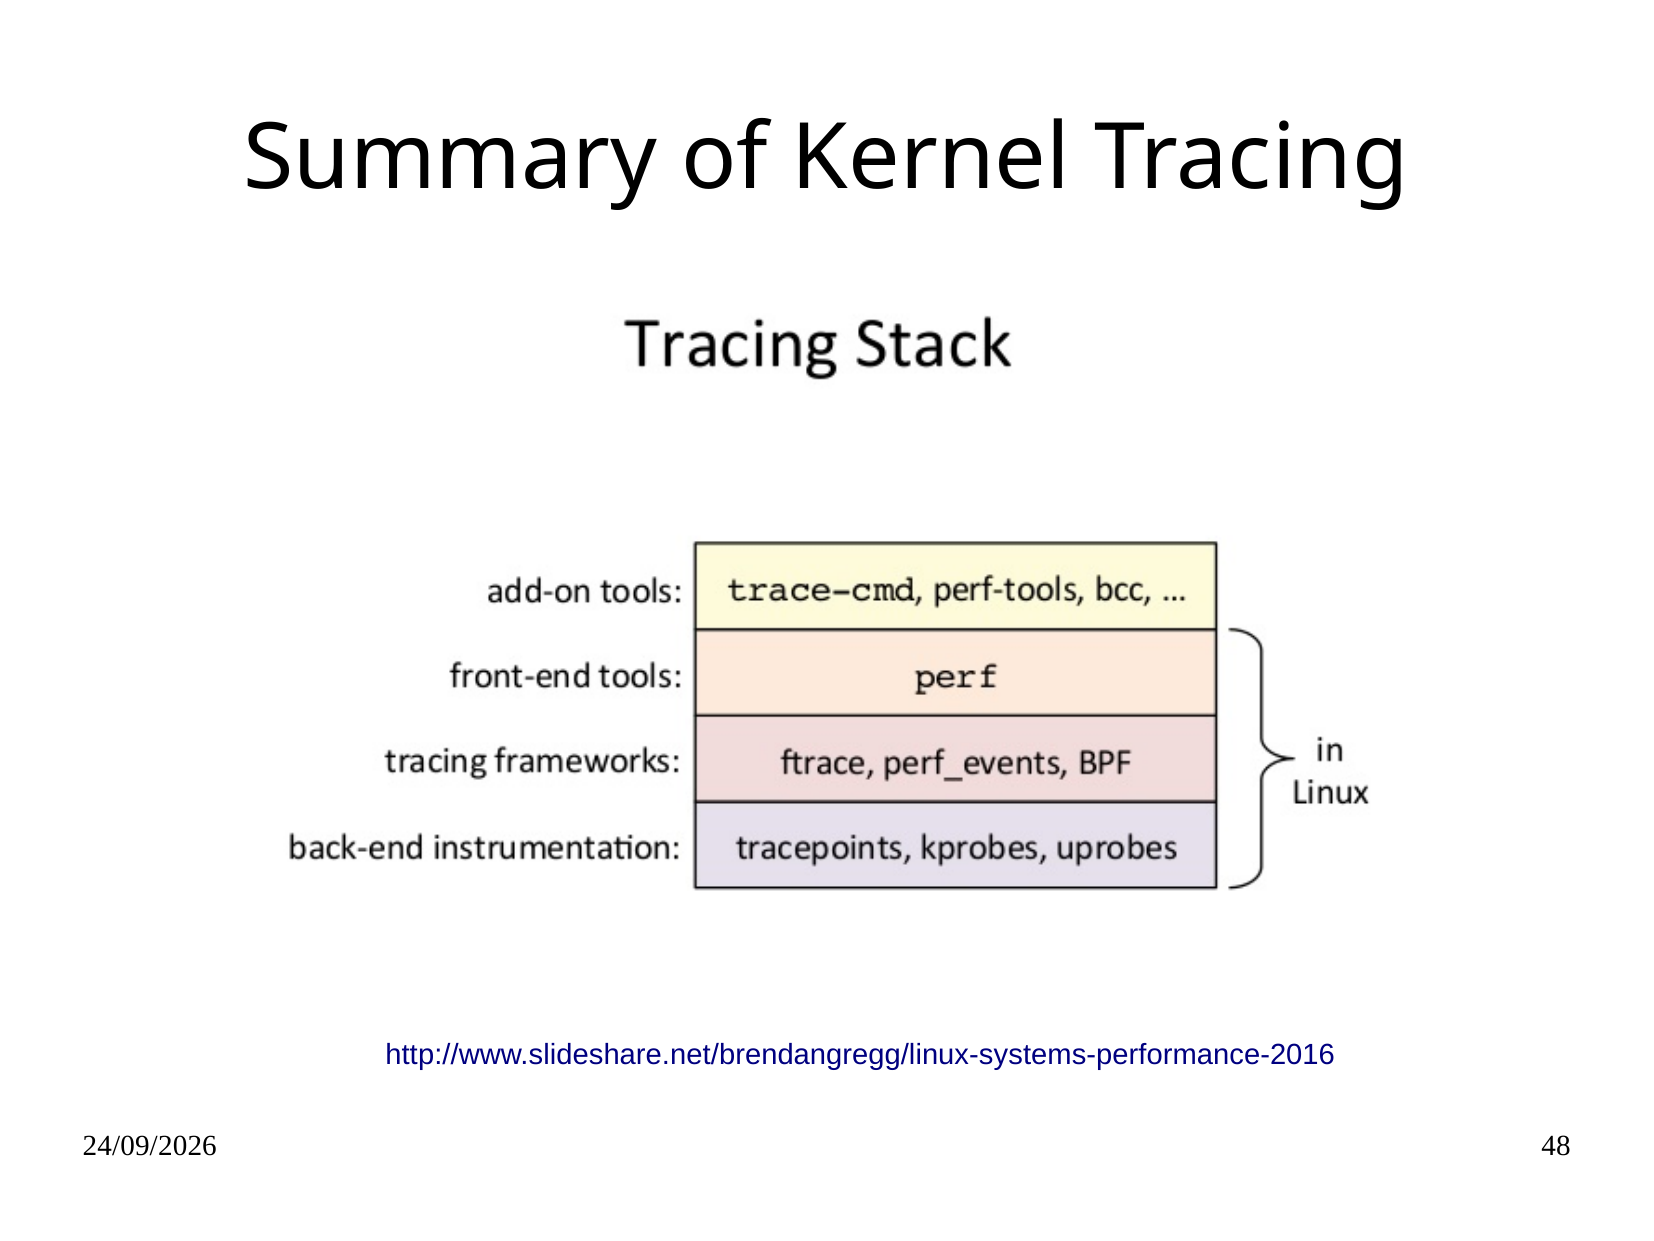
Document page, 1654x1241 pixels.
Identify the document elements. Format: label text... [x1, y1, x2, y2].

text_box http://www.slideshare.net/brendangregg/linux-systems-performance-2016 [370, 1030, 1366, 1081]
picture [225, 241, 1411, 1126]
title Summary of Kernel Tracing [82, 49, 1571, 257]
